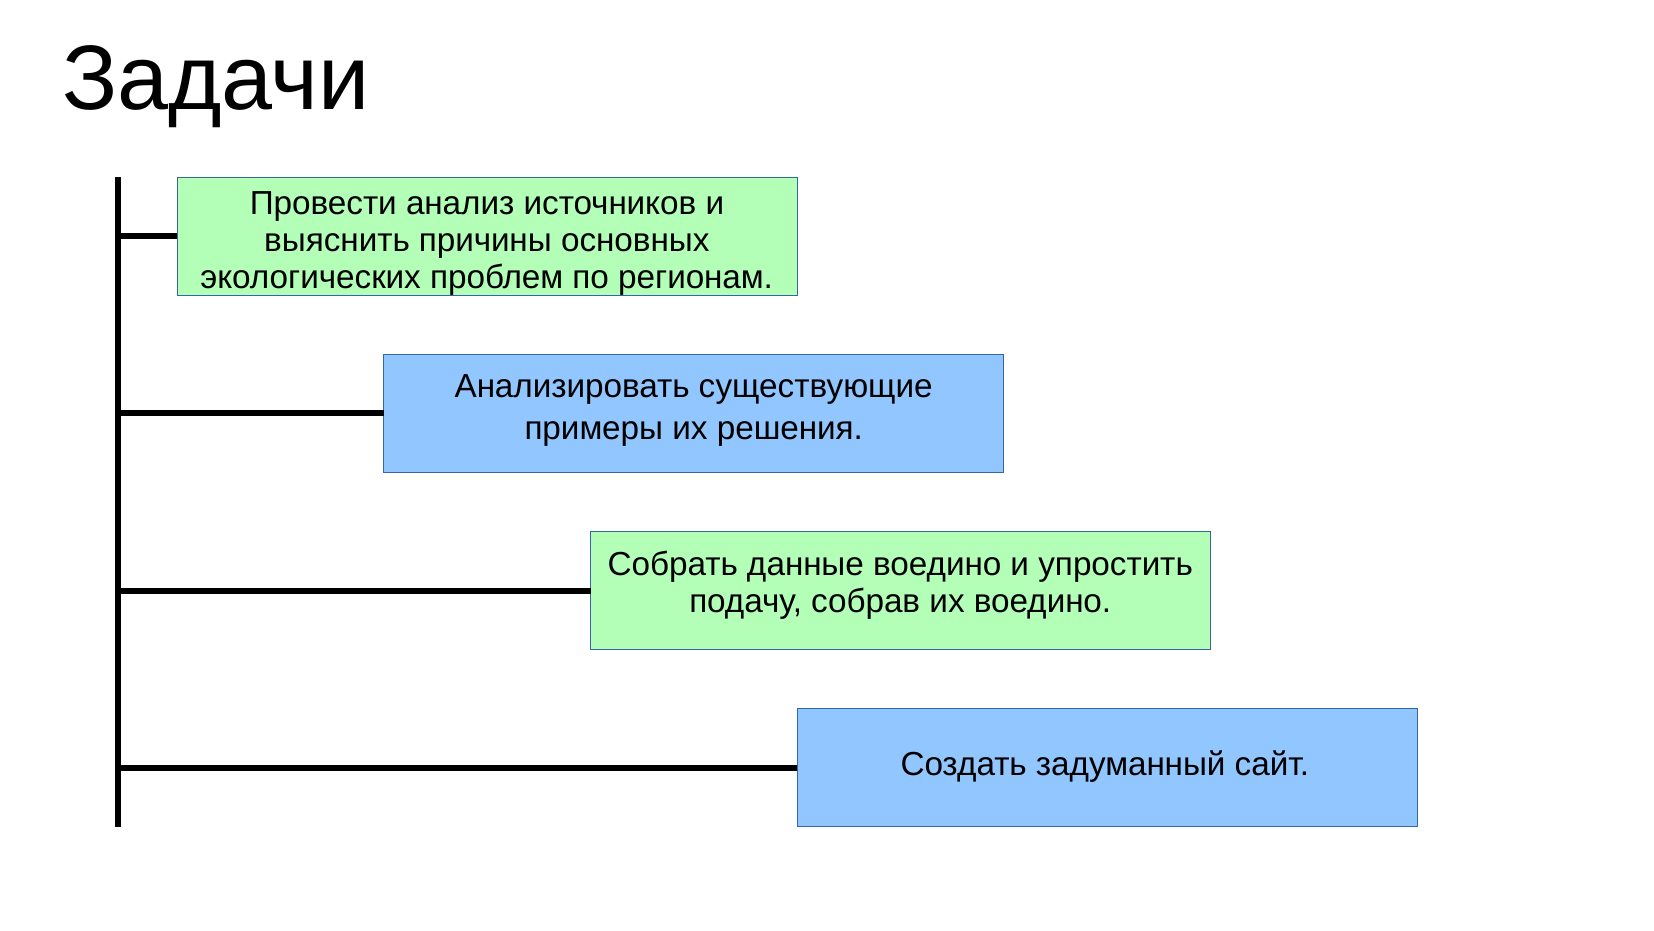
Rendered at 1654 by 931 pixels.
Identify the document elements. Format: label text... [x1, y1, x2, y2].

text_box [590, 531, 1211, 538]
title Задачи [0, 0, 1477, 156]
text_box Провести анализ источников и выяснить причины основных экологических проблем по регионам. [177, 177, 798, 304]
text_box [797, 708, 1418, 827]
text_box Создать задуманный сайт. [885, 738, 1329, 828]
text_box Анализировать существующие примеры их решения. [383, 354, 1004, 473]
text_box Собрать данные воедино и упростить подачу, собрав их воедино. [561, 538, 1241, 650]
